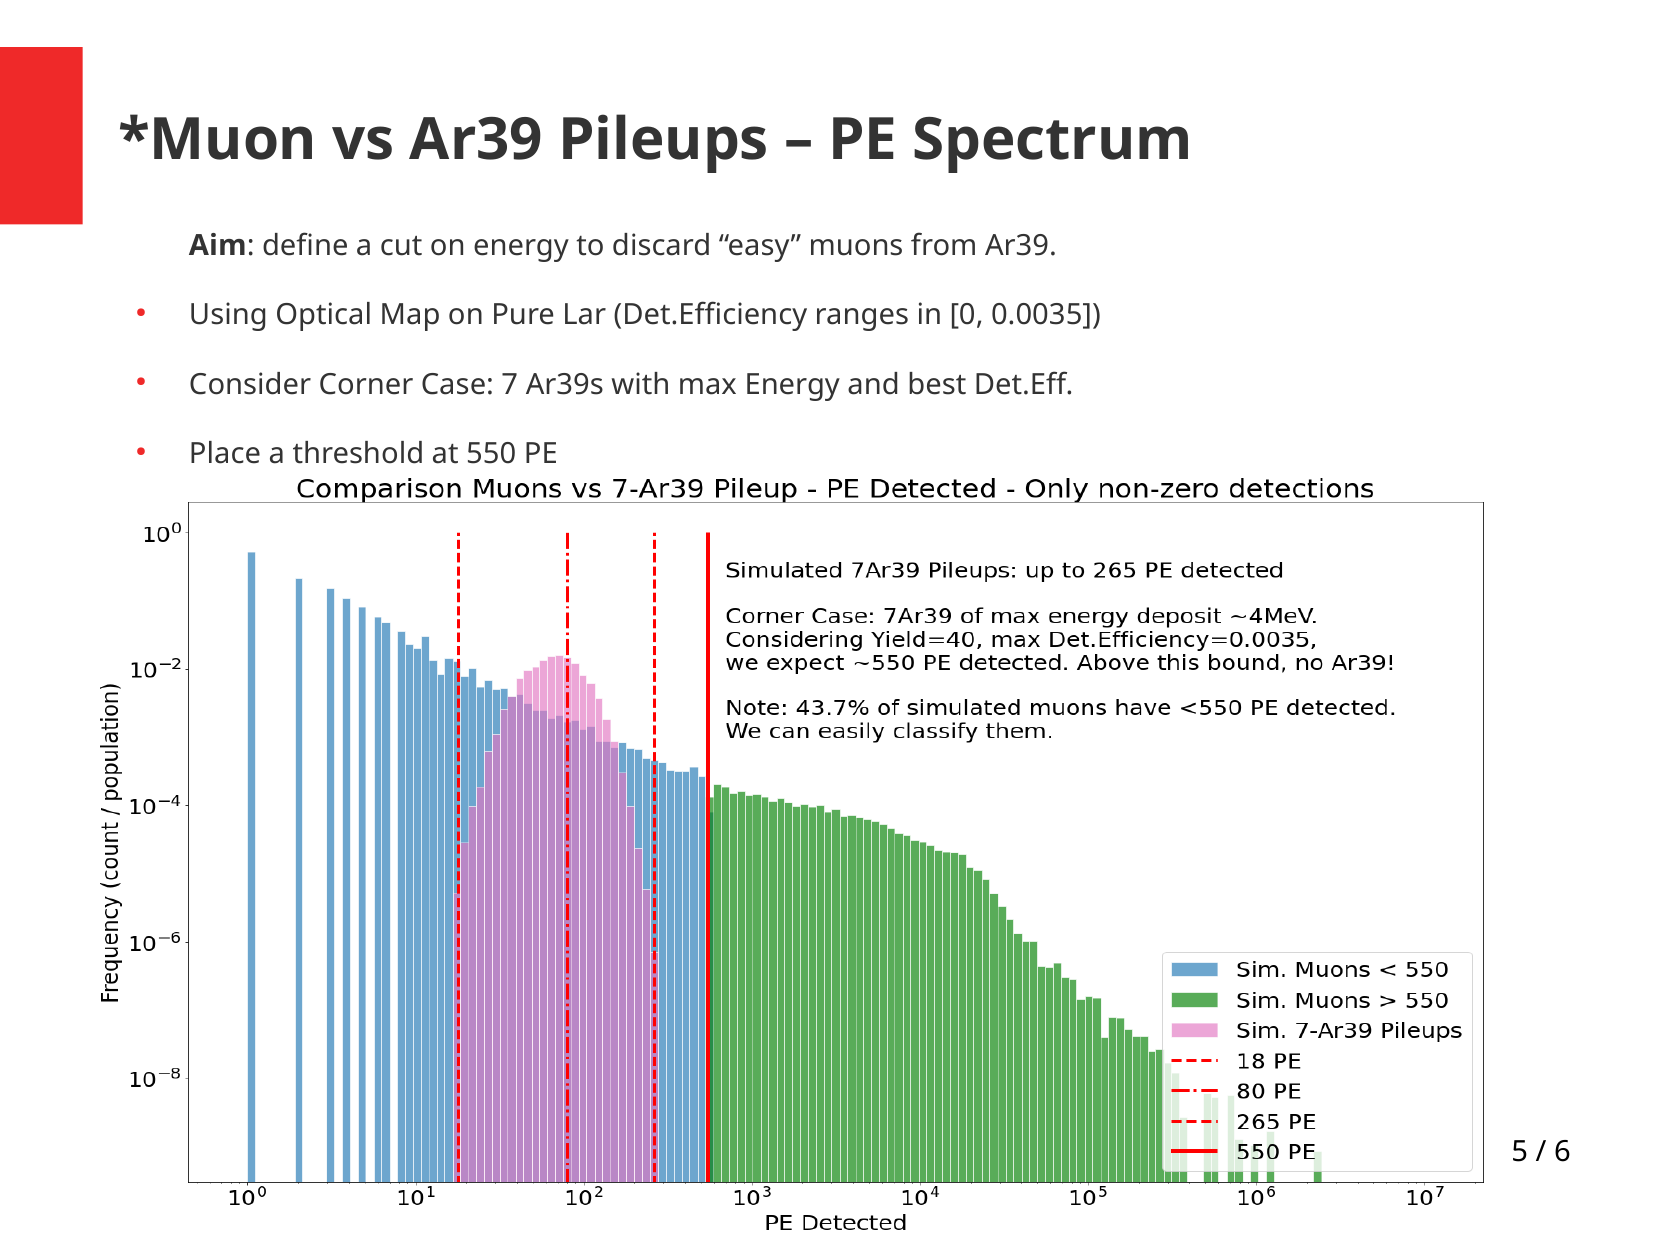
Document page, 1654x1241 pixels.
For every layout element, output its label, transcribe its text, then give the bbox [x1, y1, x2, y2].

list Aim: define a cut on energy to discard “easy” muons from Ar39. Using Optical Map on Pure Lar (Det.Efficiency ranges in [0, 0.0035]) Consider Corner Case: 7 Ar39s with max Energy and best Det.Eff. Place a threshold at 550 PE [118, 224, 1536, 414]
picture [94, 472, 1489, 1239]
title *Muon vs Ar39 Pileups – PE Spectrum [118, 49, 1571, 225]
